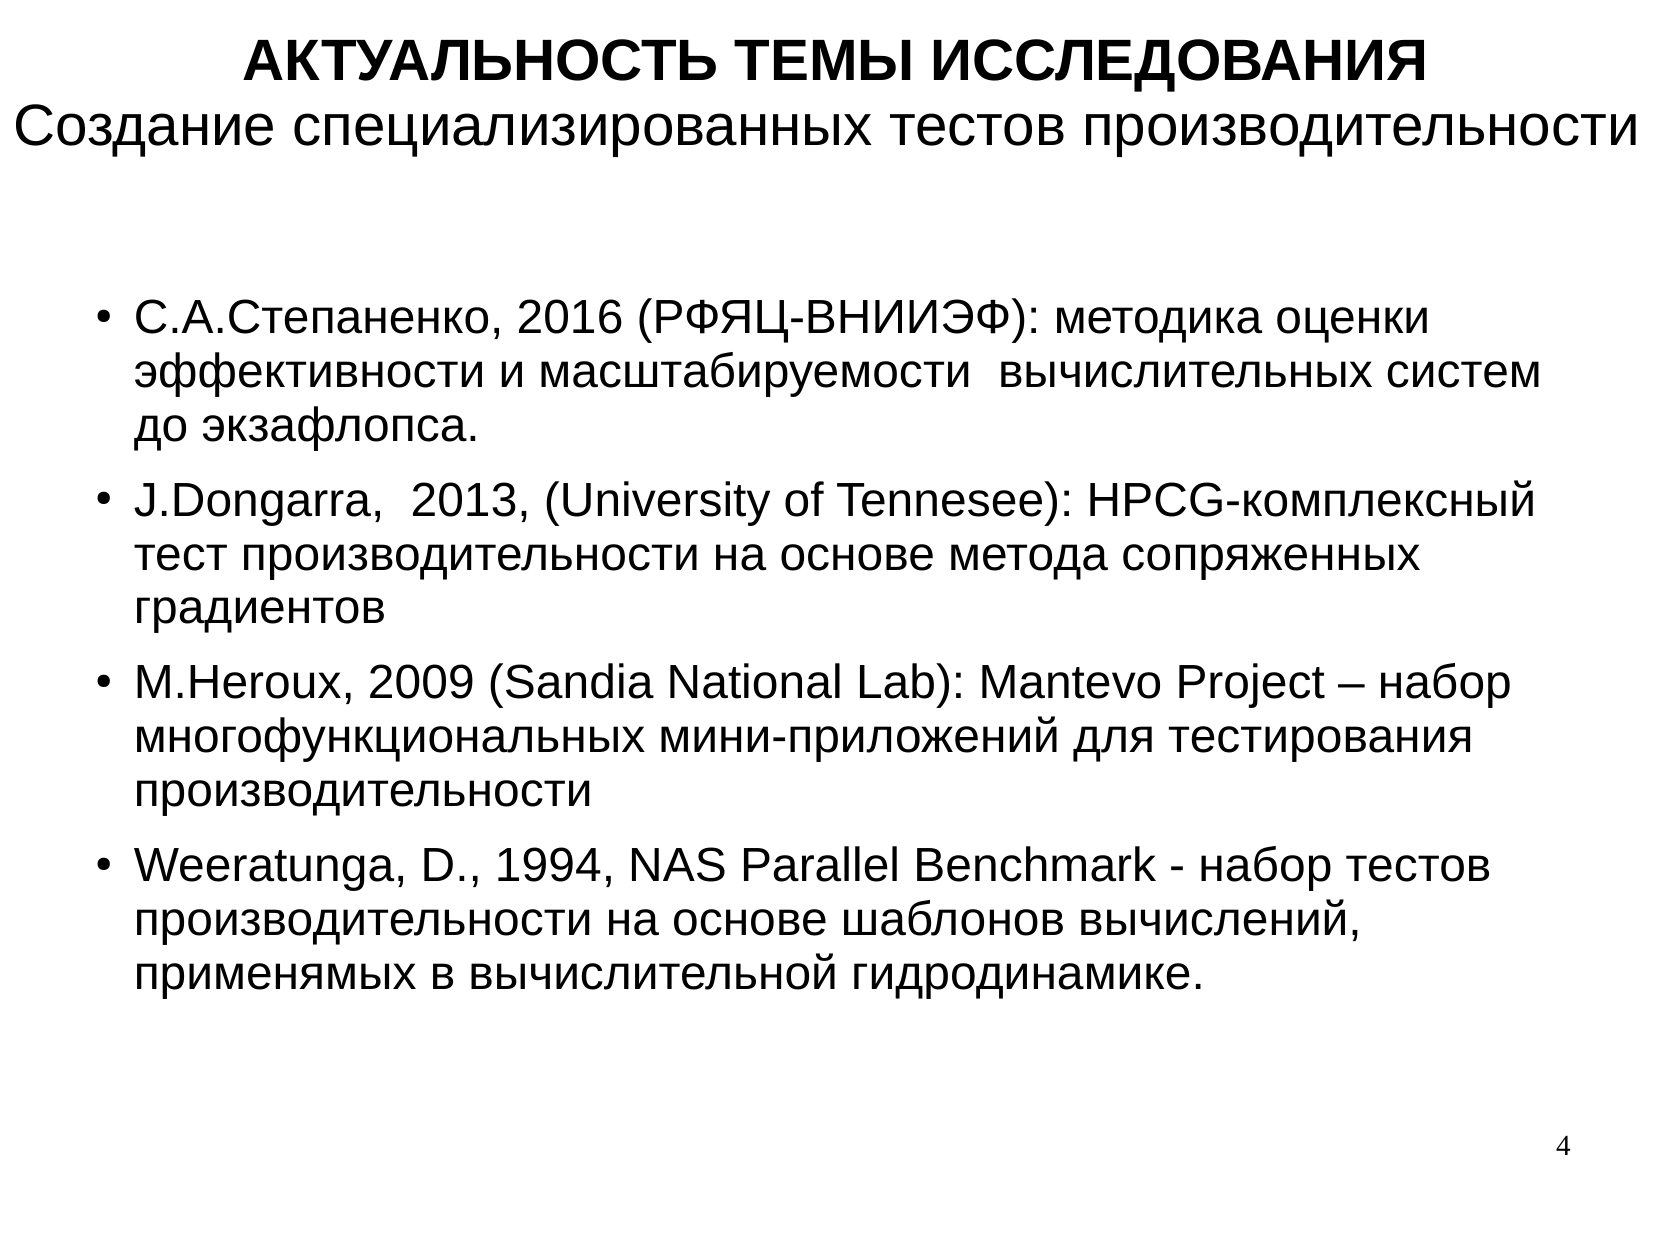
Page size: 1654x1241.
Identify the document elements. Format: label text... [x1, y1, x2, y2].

text_box АКТУАЛЬНОСТЬ ТЕМЫ ИССЛЕДОВАНИЯ Создание специализированных тестов производительности [0, 0, 1654, 196]
list С.А.Степаненко, 2016 (РФЯЦ-ВНИИЭФ): методика оценки эффективности и масштабируемости вычислительных систем до экзафлопса. J.Dongarra, 2013, (University of Tennesee): HPCG-комплексный тест производительности на основе метода сопряженных градиентов M.Heroux, 2009 (Sandia National Lab): Mantevo Project – набор многофункциональных мини-приложений для тестирования производительности Weeratunga, D., 1994, NAS Parallel Benchmark - набор тестов производительности на основе шаблонов вычислений, применямых в вычислительной гидродинамике. [82, 290, 1571, 1010]
